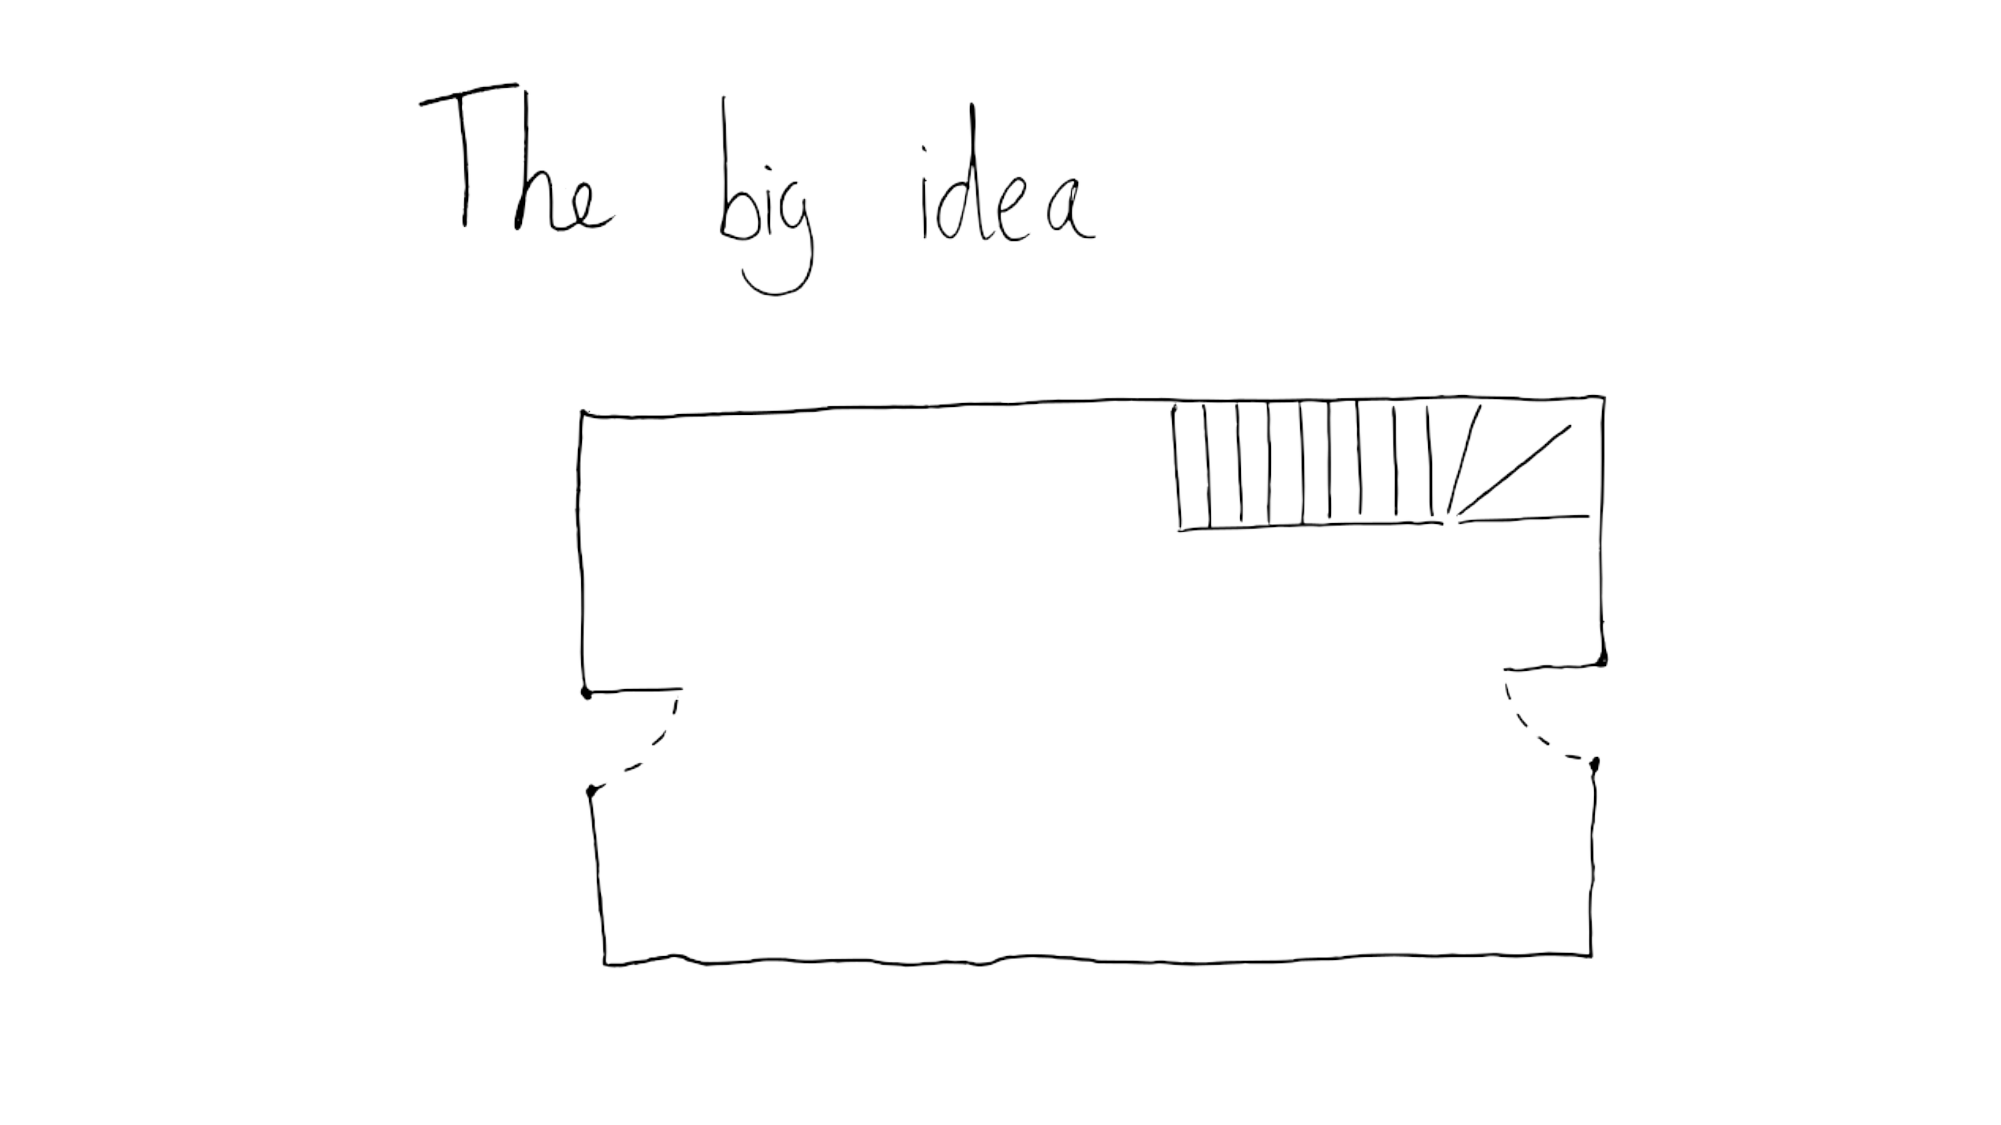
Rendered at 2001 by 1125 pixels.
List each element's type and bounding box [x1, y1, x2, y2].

picture [363, 49, 1654, 1016]
